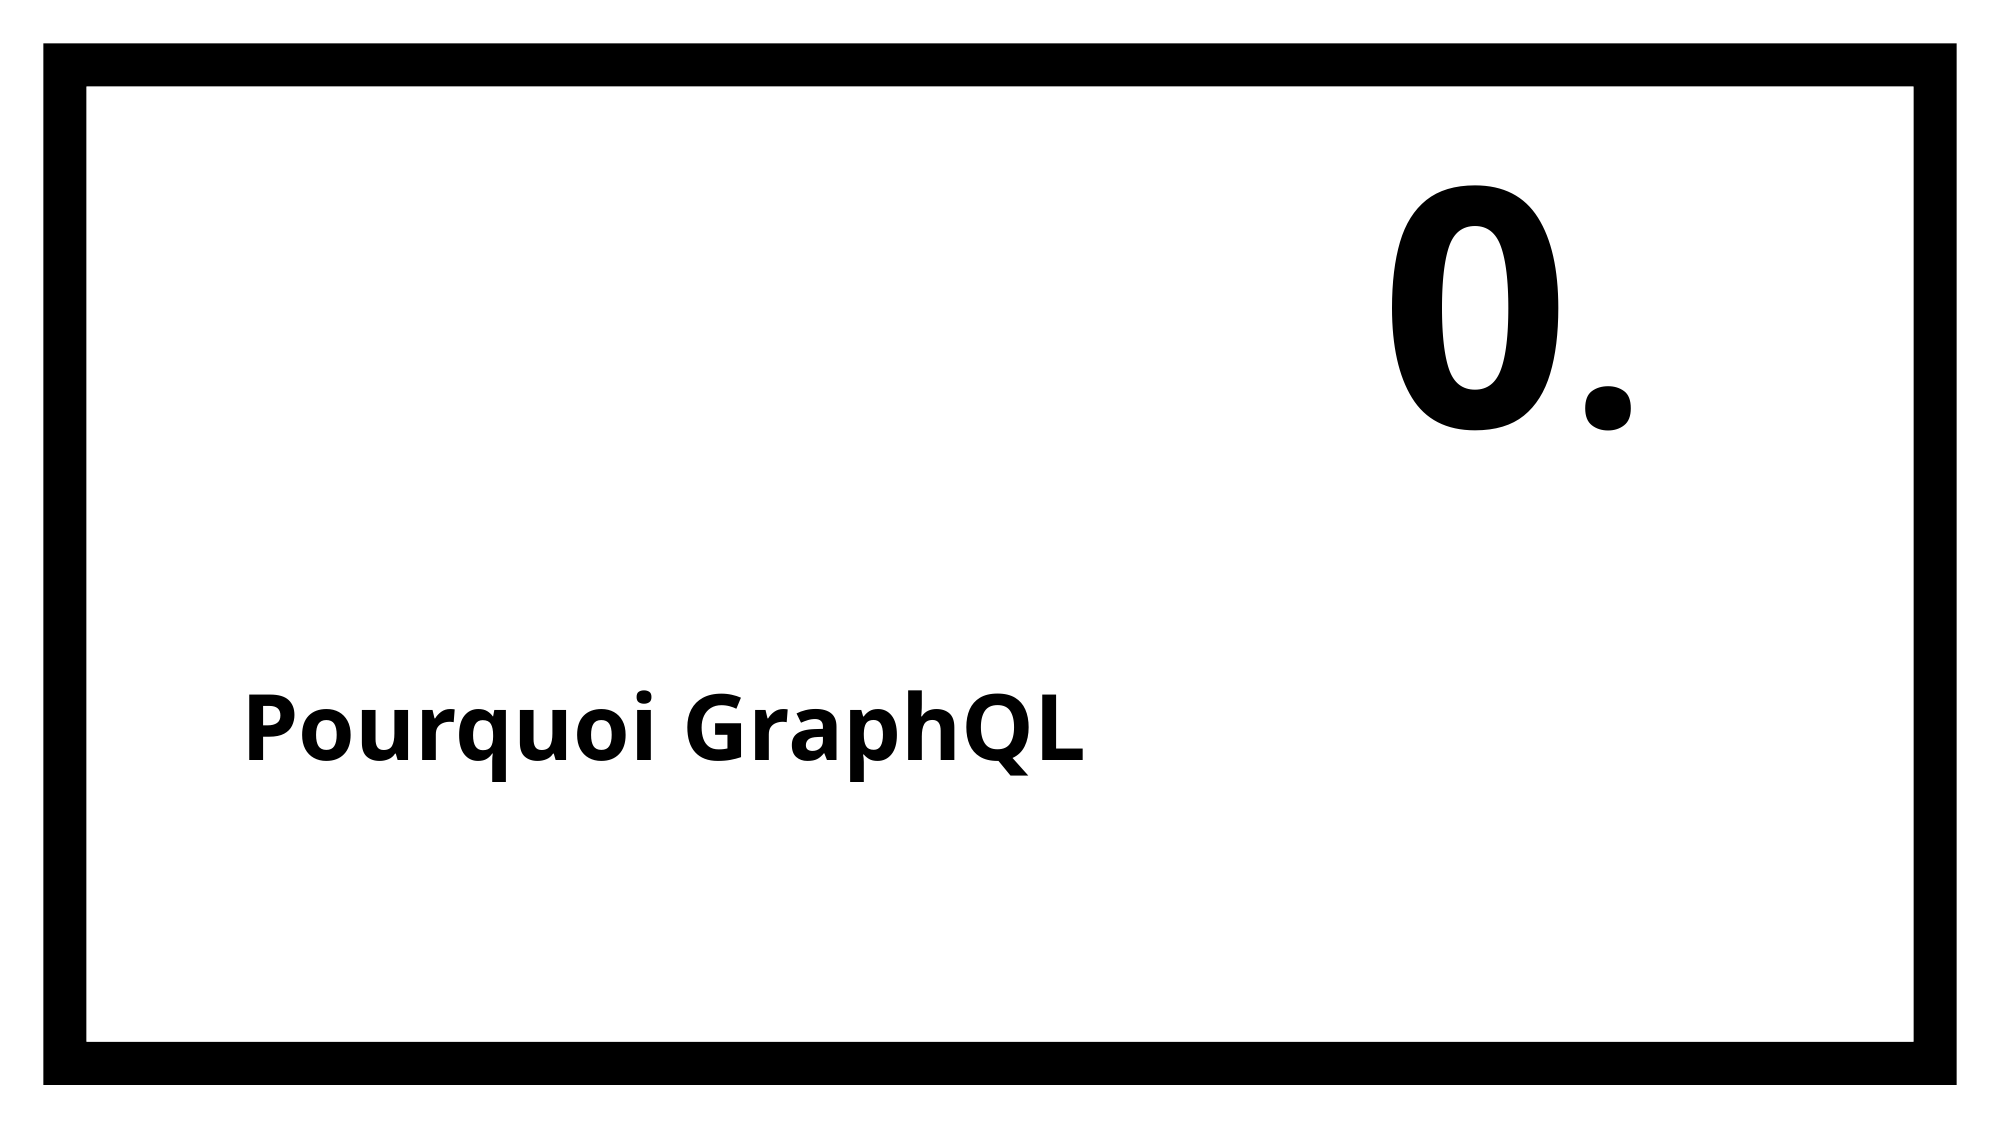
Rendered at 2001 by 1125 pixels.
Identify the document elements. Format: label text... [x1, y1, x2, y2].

text_box 0. [1360, 73, 1849, 497]
text_box Pourquoi GraphQL [221, 546, 1666, 801]
